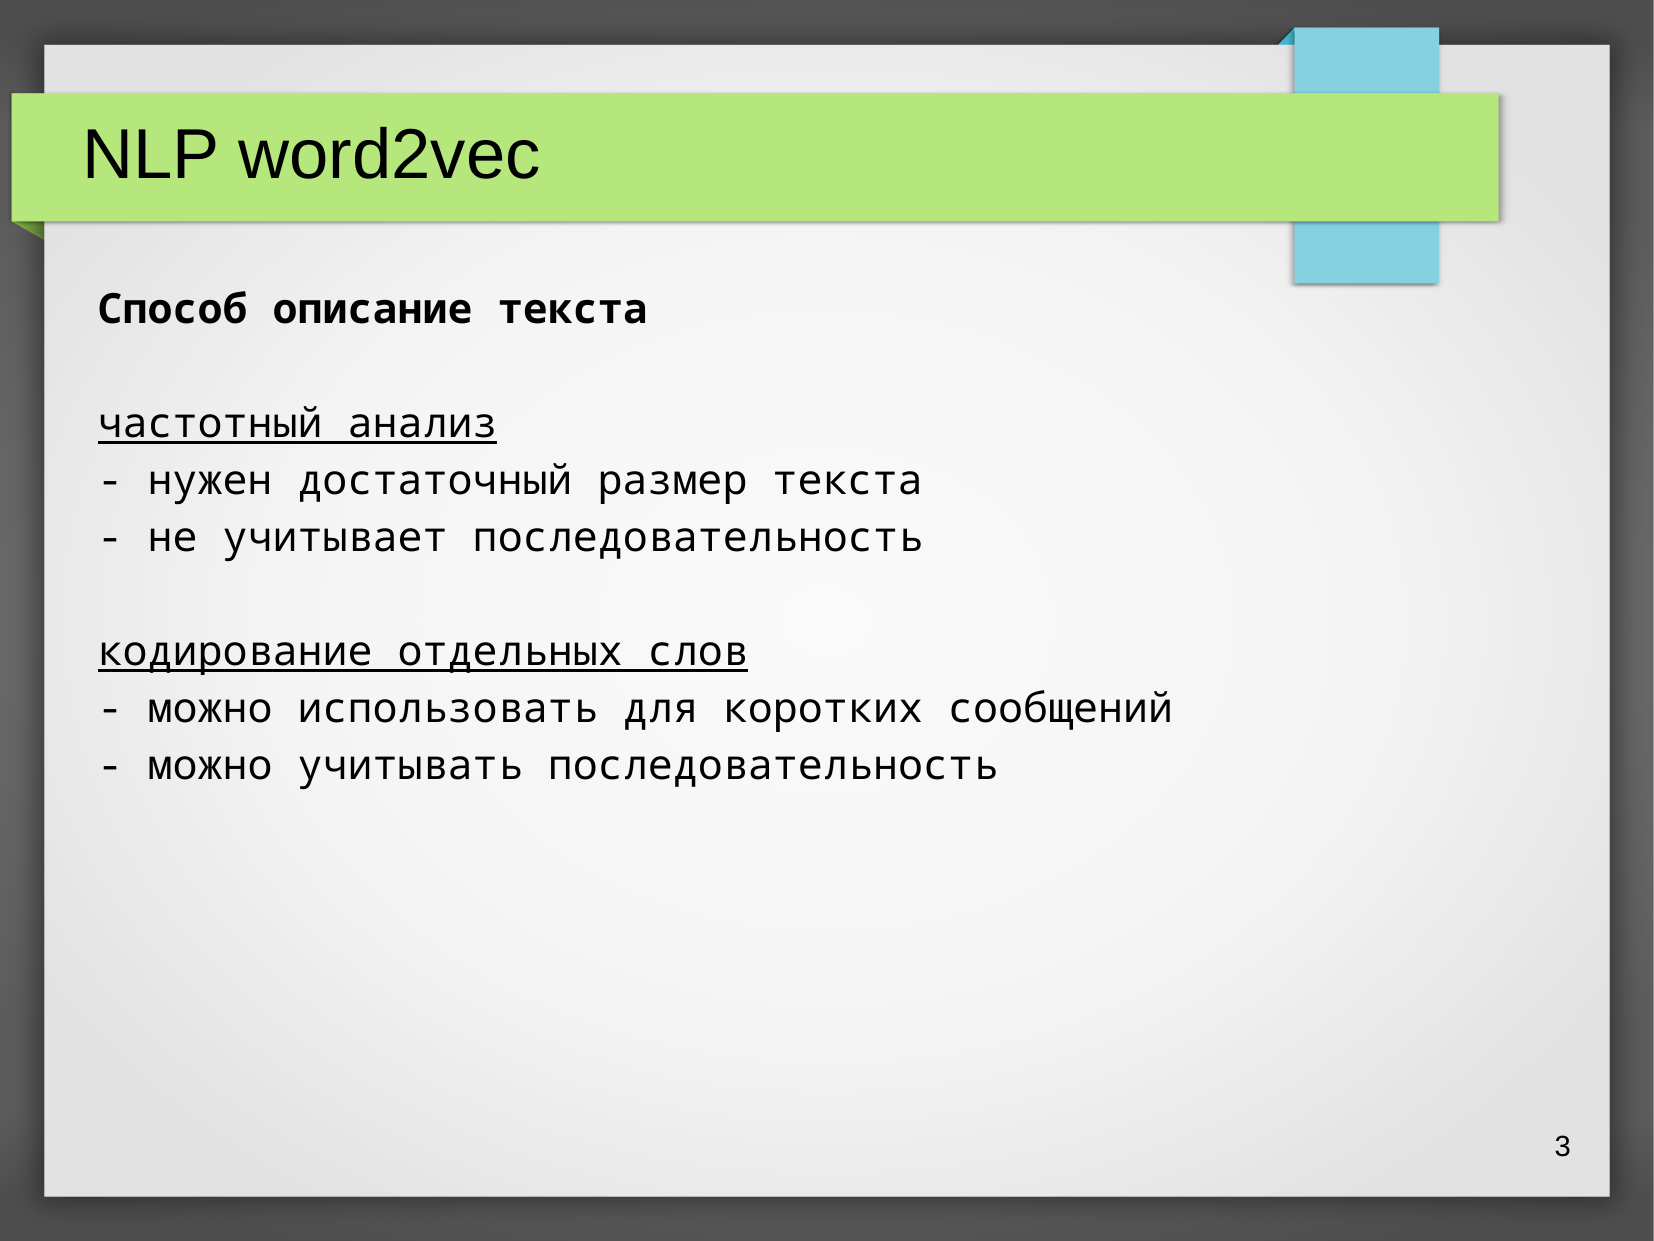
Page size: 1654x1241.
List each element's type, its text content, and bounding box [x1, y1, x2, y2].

text_box Способ описание текста частотный анализ - нужен достаточный размер текста - не учитывает последовательность кодирование отдельных слов - можно использовать для коротких сообщений - можно учитывать последовательность [82, 271, 1607, 1072]
title NLP word2vec [82, 113, 1406, 194]
picture [0, 0, 1654, 1241]
